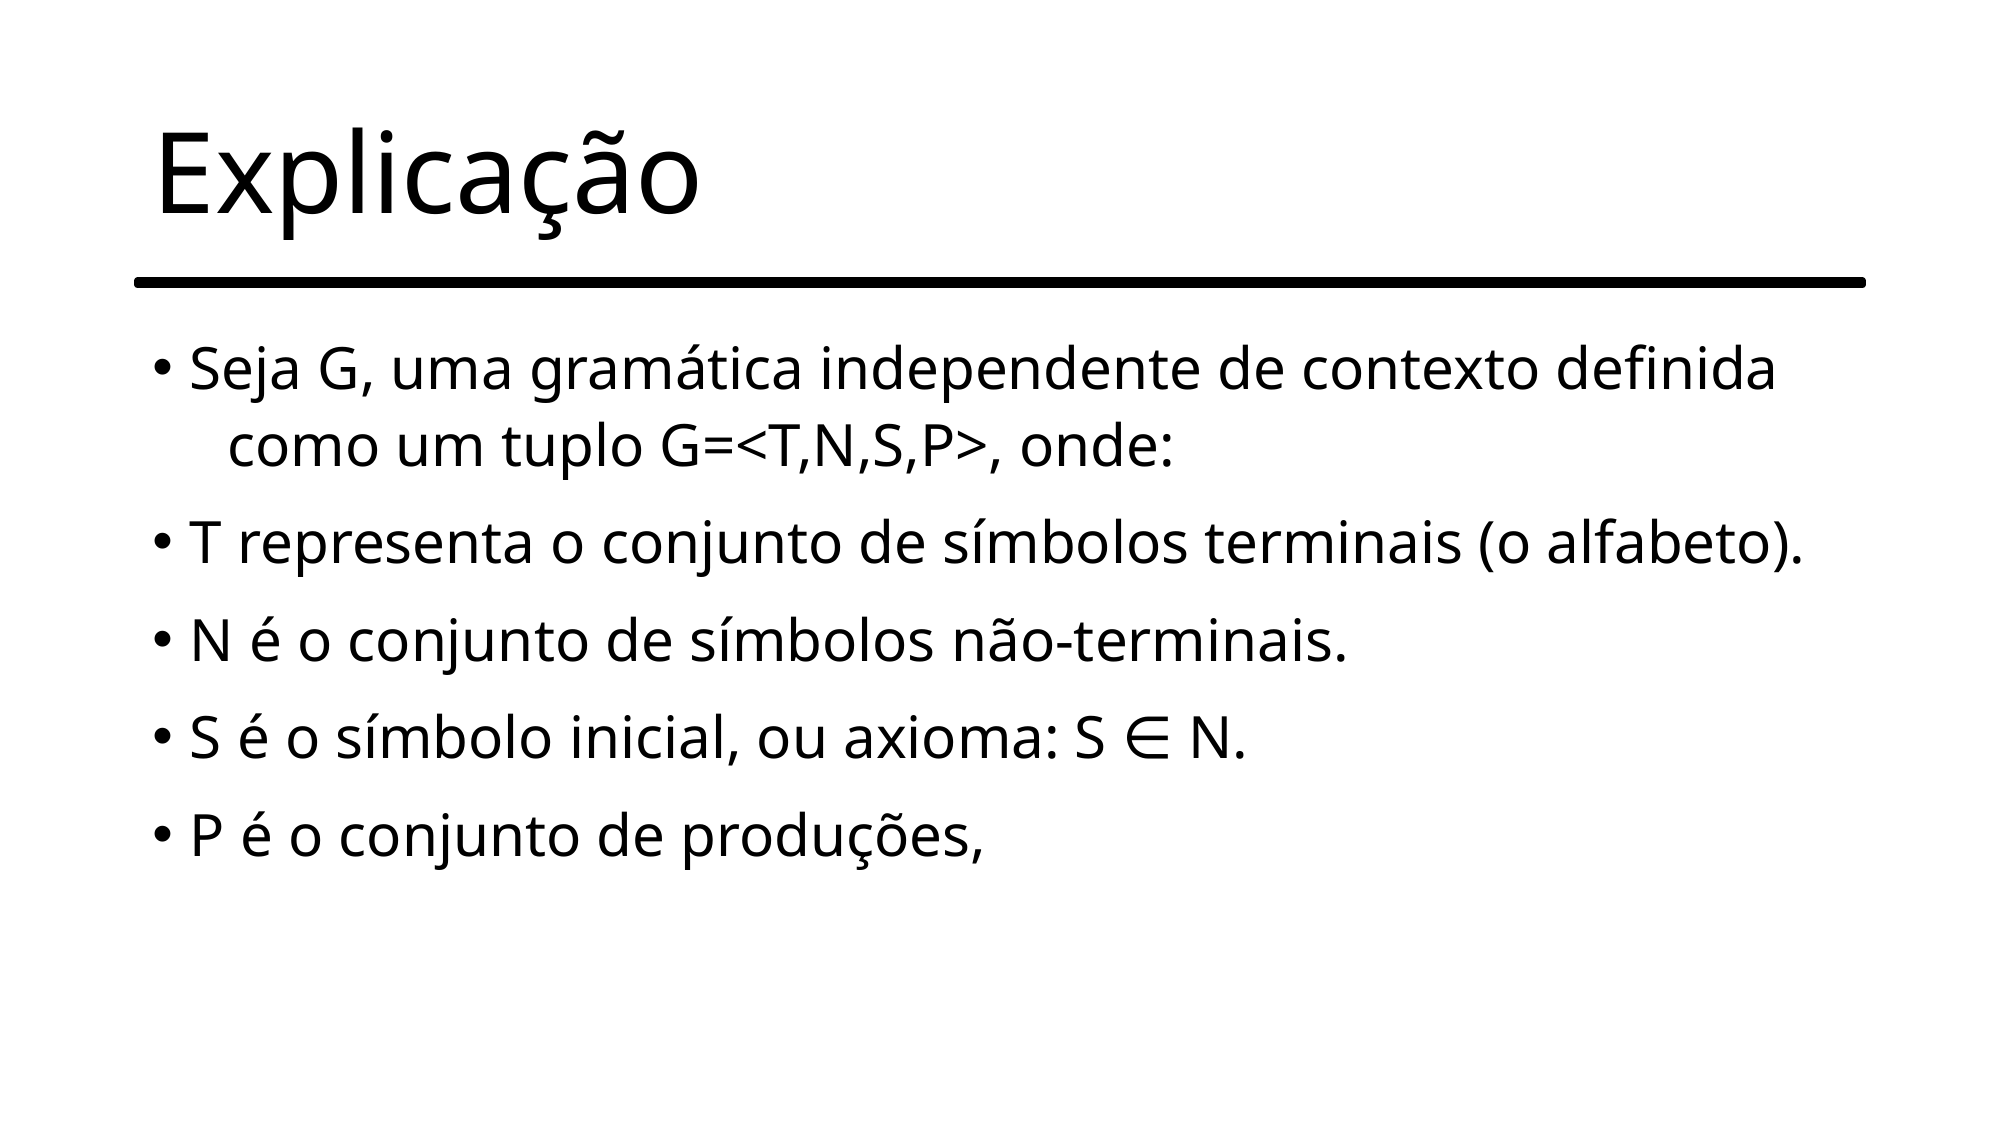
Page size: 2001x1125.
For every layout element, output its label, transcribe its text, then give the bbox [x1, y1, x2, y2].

title Explicação [137, 59, 1863, 278]
list Seja G, uma gramática independente de contexto definida como um tuplo G=<T,N,S,P>, onde: T representa o conjunto de símbolos terminais (o alfabeto). N é o conjunto de símbolos não-terminais. S é o símbolo inicial, ou axioma: S ∈ N. P é o conjunto de produções, [137, 316, 1863, 1014]
